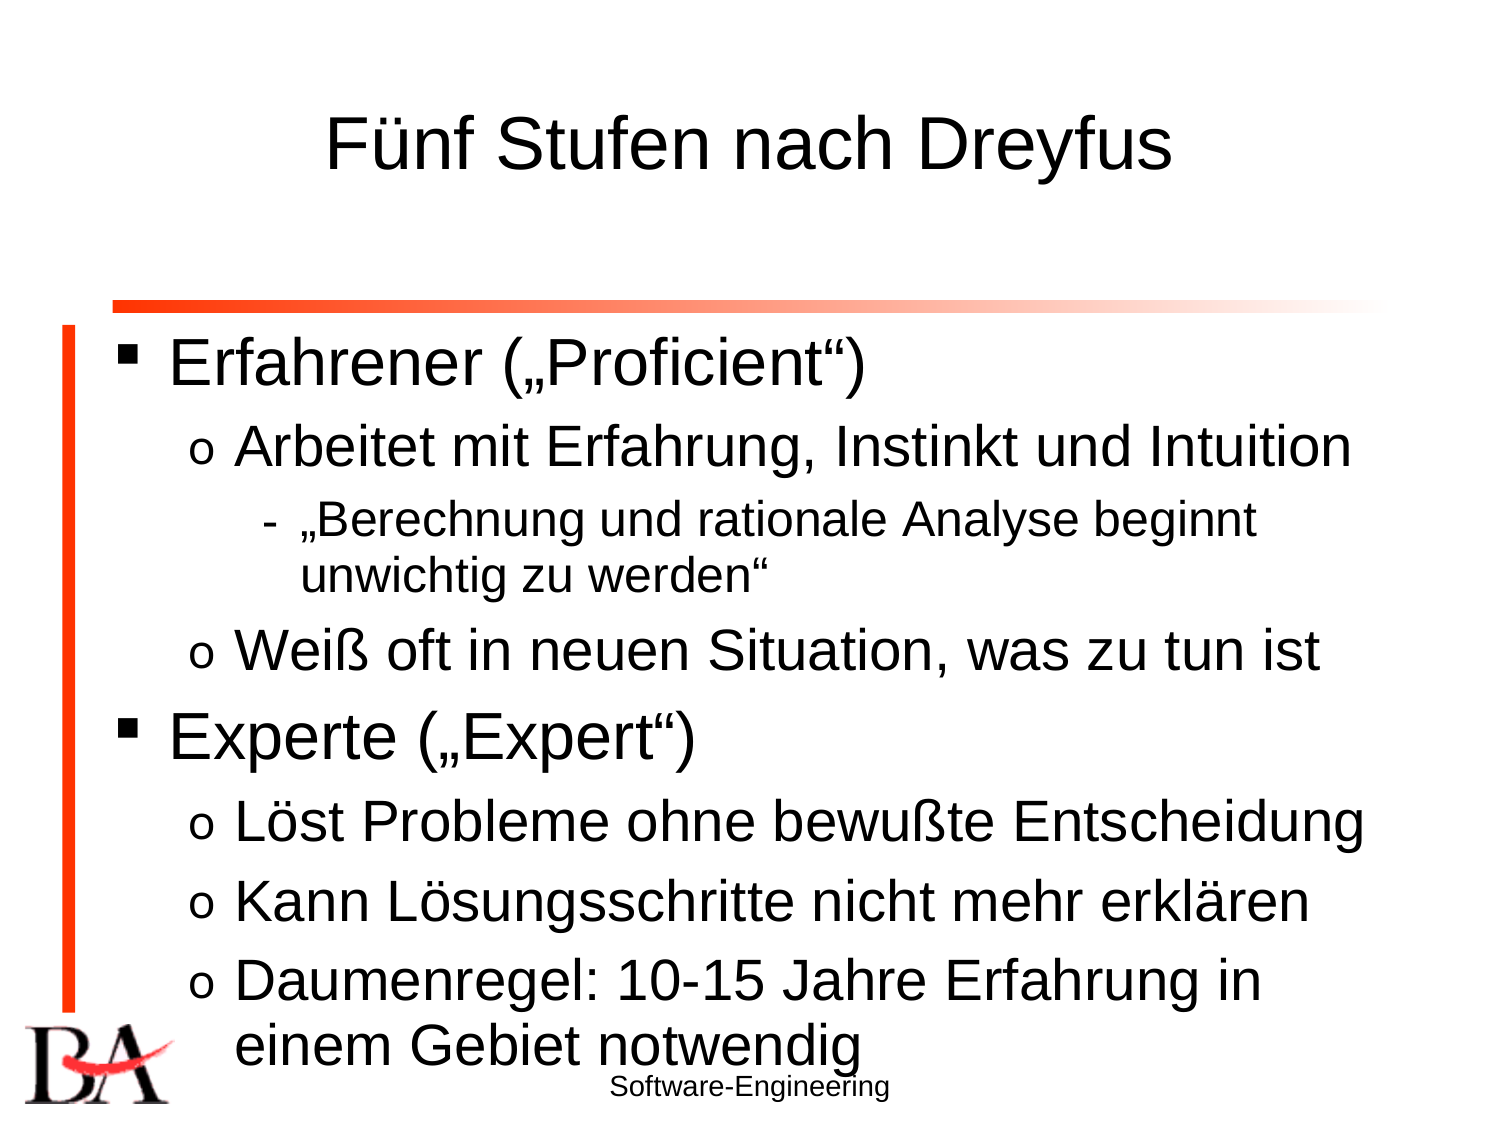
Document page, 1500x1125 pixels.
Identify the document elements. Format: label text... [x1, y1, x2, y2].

picture [24, 1024, 175, 1104]
title Fünf Stufen nach Dreyfus [112, 28, 1388, 259]
list Erfahrener („Proficient“) Arbeitet mit Erfahrung, Instinkt und Intuition „Berechnung und rationale Analyse beginnt unwichtig zu werden“ Weiß oft in neuen Situation, was zu tun ist Experte („Expert“) Löst Probleme ohne bewußte Entscheidung Kann Lösungsschritte nicht mehr erklären Daumenregel: 10-15 Jahre Erfahrung in einem Gebiet notwendig [112, 324, 1388, 1077]
